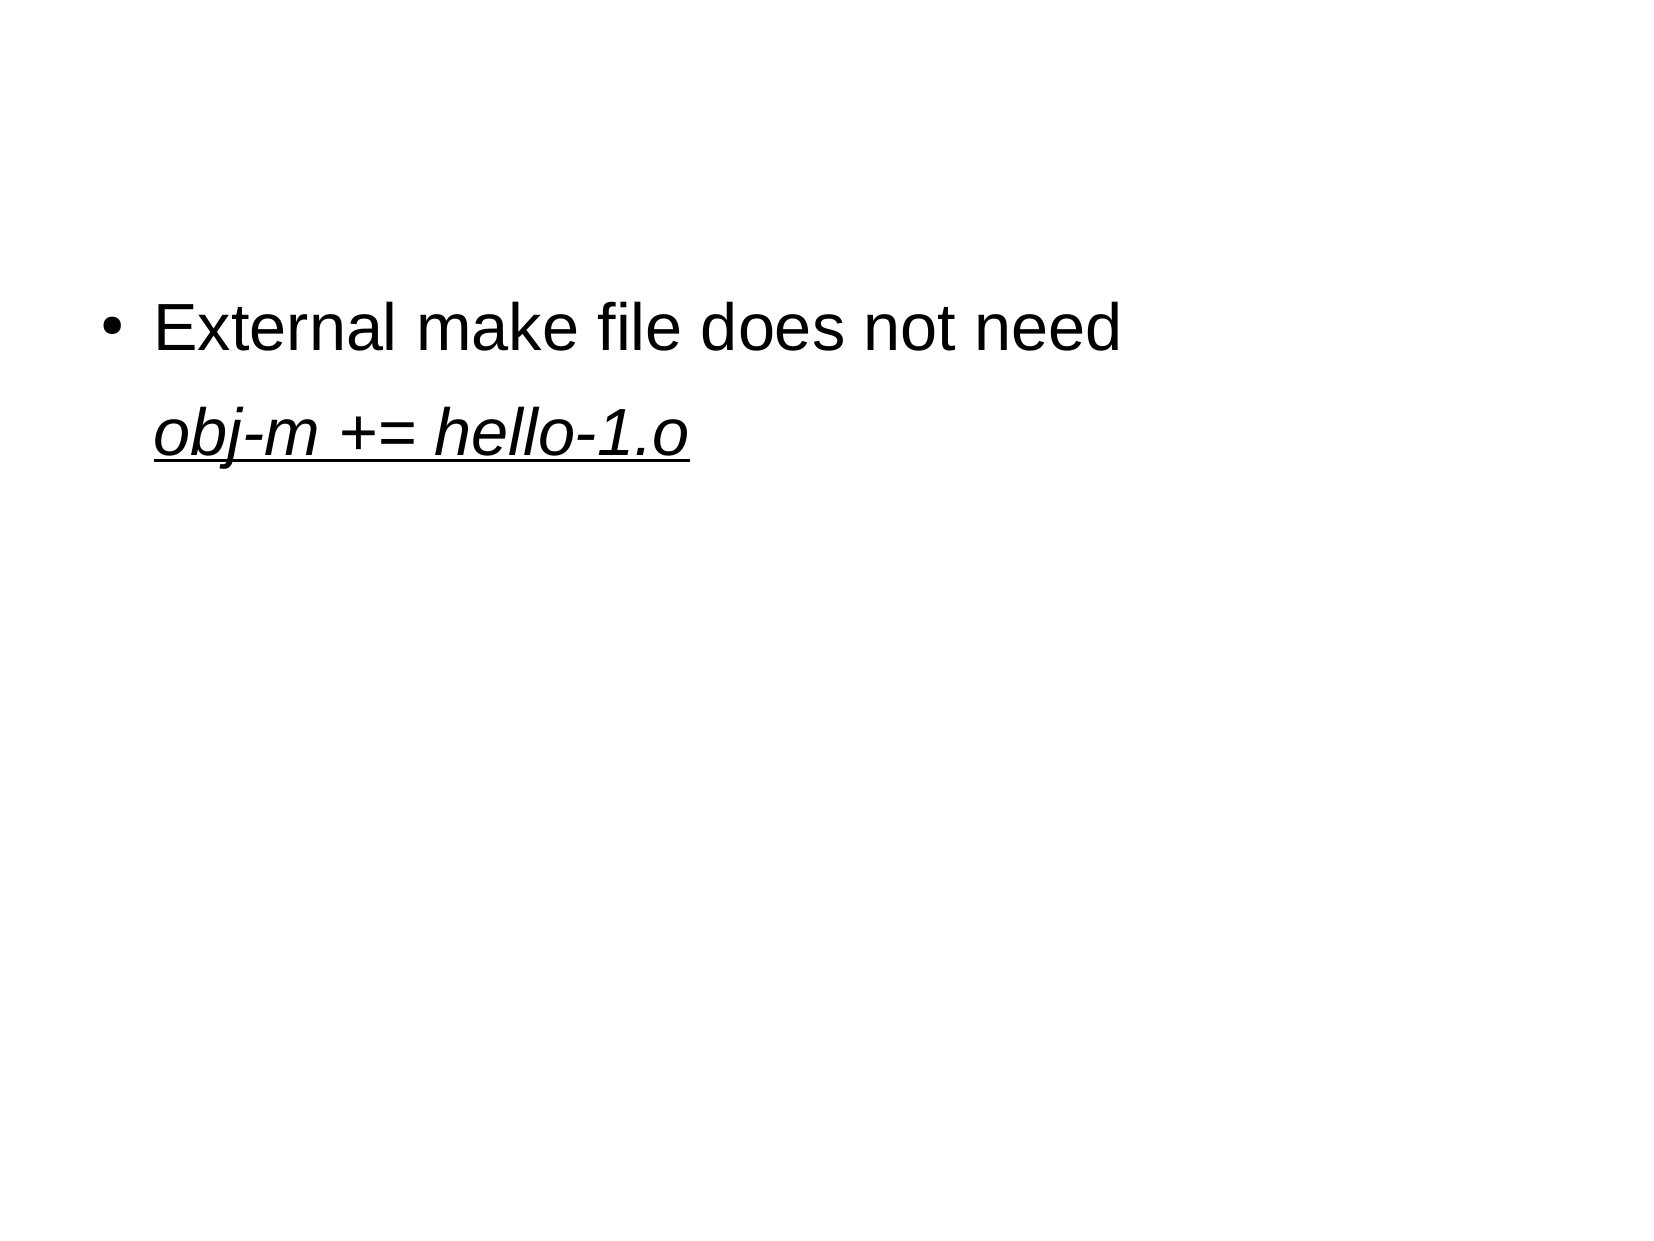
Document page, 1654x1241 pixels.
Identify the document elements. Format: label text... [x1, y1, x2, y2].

list External make file does not need obj-m += hello-1.o [82, 290, 1538, 1010]
